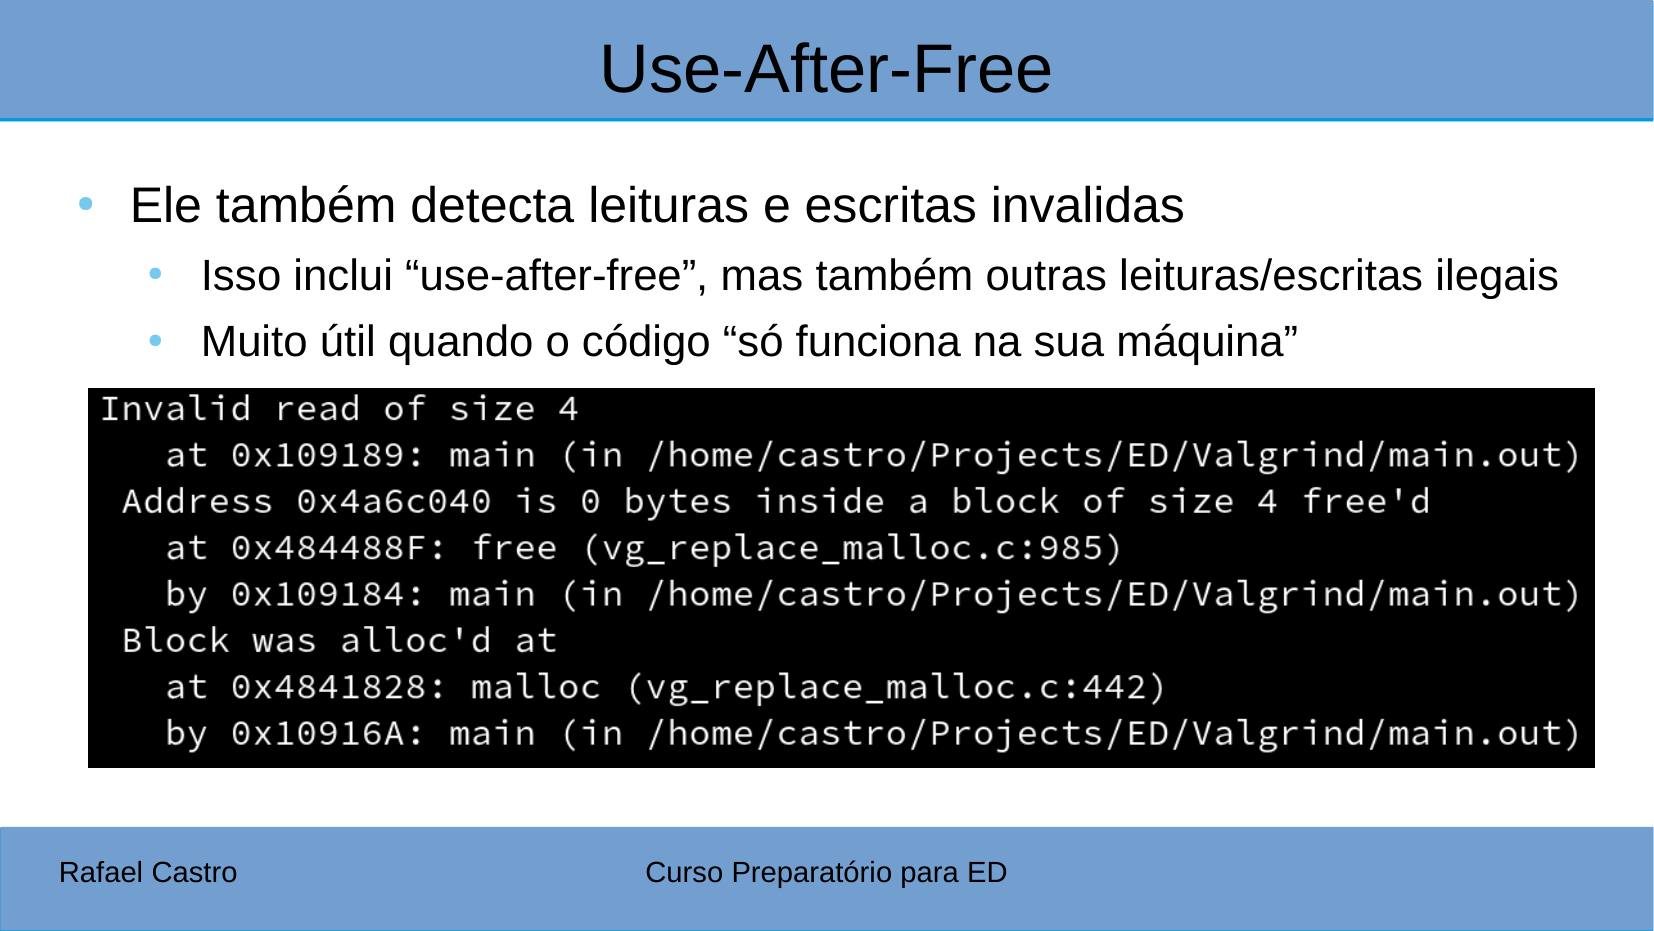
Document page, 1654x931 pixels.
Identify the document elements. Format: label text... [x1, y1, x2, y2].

list Ele também detecta leituras e escritas invalidas Isso inclui “use-after-free”, mas também outras leituras/escritas ilegais Muito útil quando o código “só funciona na sua máquina” [59, 177, 1595, 768]
picture [88, 388, 1595, 768]
title Use-After-Free [59, 29, 1595, 108]
